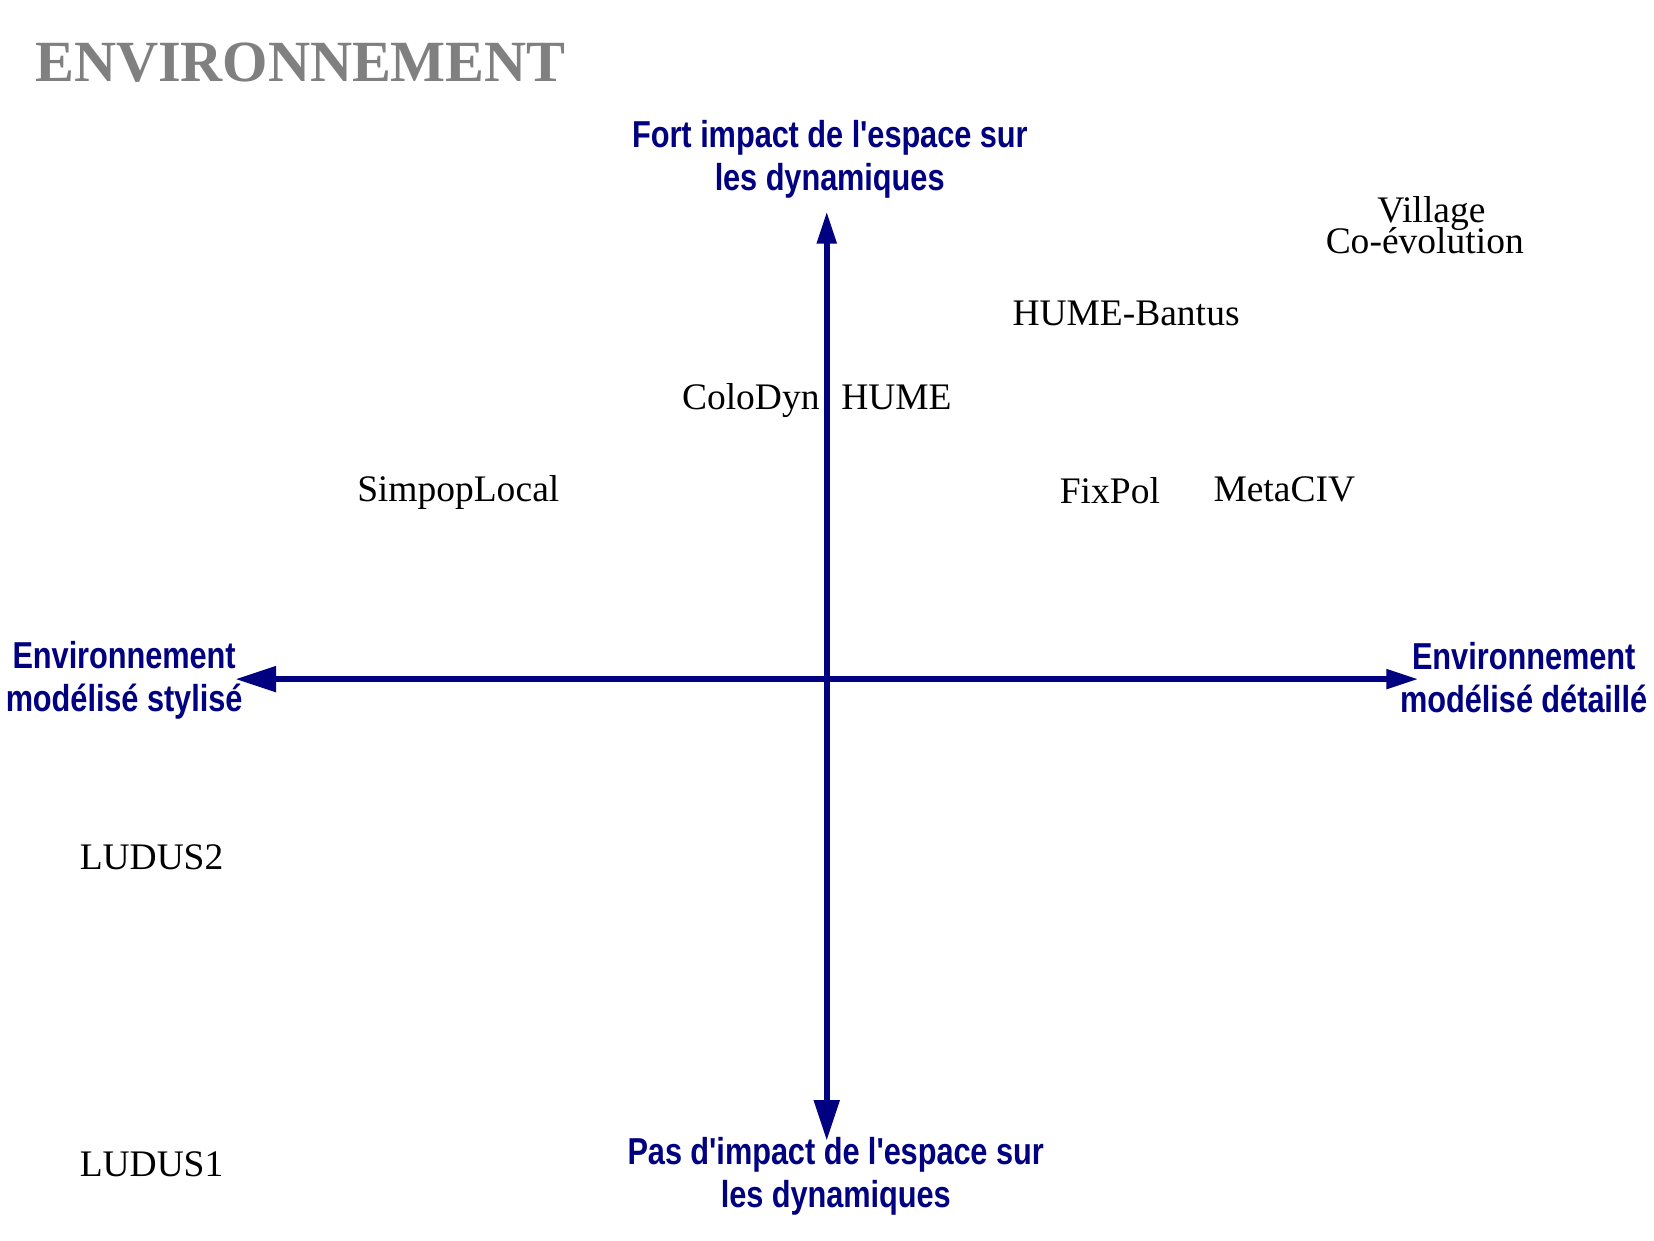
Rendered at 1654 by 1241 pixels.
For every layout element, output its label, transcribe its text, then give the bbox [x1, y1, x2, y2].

text_box LUDUS2 [64, 829, 260, 886]
text_box FixPol [1045, 462, 1182, 520]
text_box HUME-Bantus [998, 285, 1270, 342]
text_box Co-évolution [1311, 212, 1563, 270]
text_box ENVIRONNEMENT [20, 21, 650, 102]
text_box MetaCIV [1198, 460, 1376, 518]
text_box LUDUS1 [64, 1136, 260, 1193]
text_box SimpopLocal [342, 460, 602, 518]
text_box Fort impact de l'espace sur les dynamiques [596, 105, 1063, 207]
text_box Pas d'impact de l'espace sur les dynamiques [608, 1122, 1063, 1224]
text_box HUME [826, 368, 1004, 425]
text_box Environnement modélisé stylisé [0, 625, 266, 728]
text_box ColoDyn [667, 368, 826, 425]
text_box Village [1362, 181, 1564, 238]
text_box Environnement modélisé détaillé [1358, 627, 1654, 729]
